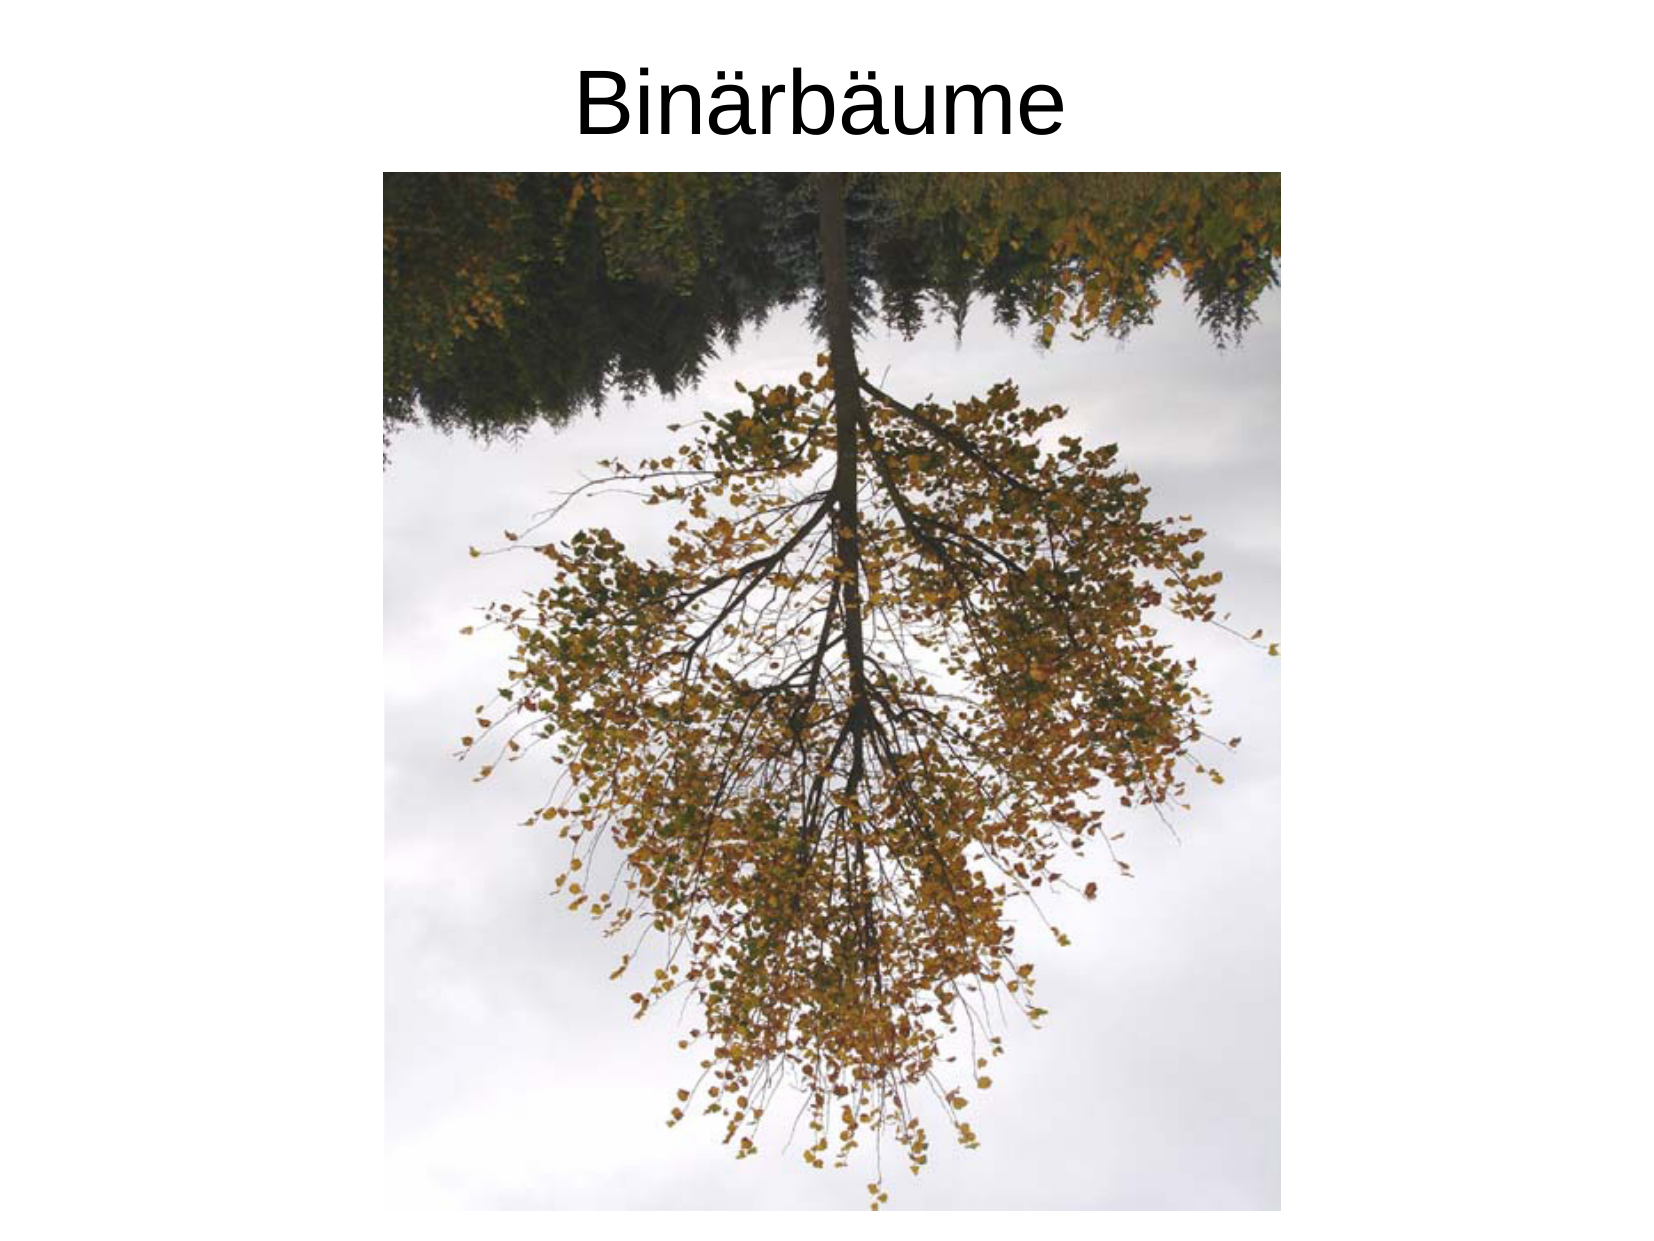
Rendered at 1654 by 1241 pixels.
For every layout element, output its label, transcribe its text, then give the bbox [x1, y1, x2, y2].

picture [383, 172, 1281, 1211]
title Binärbäume [76, 0, 1565, 207]
